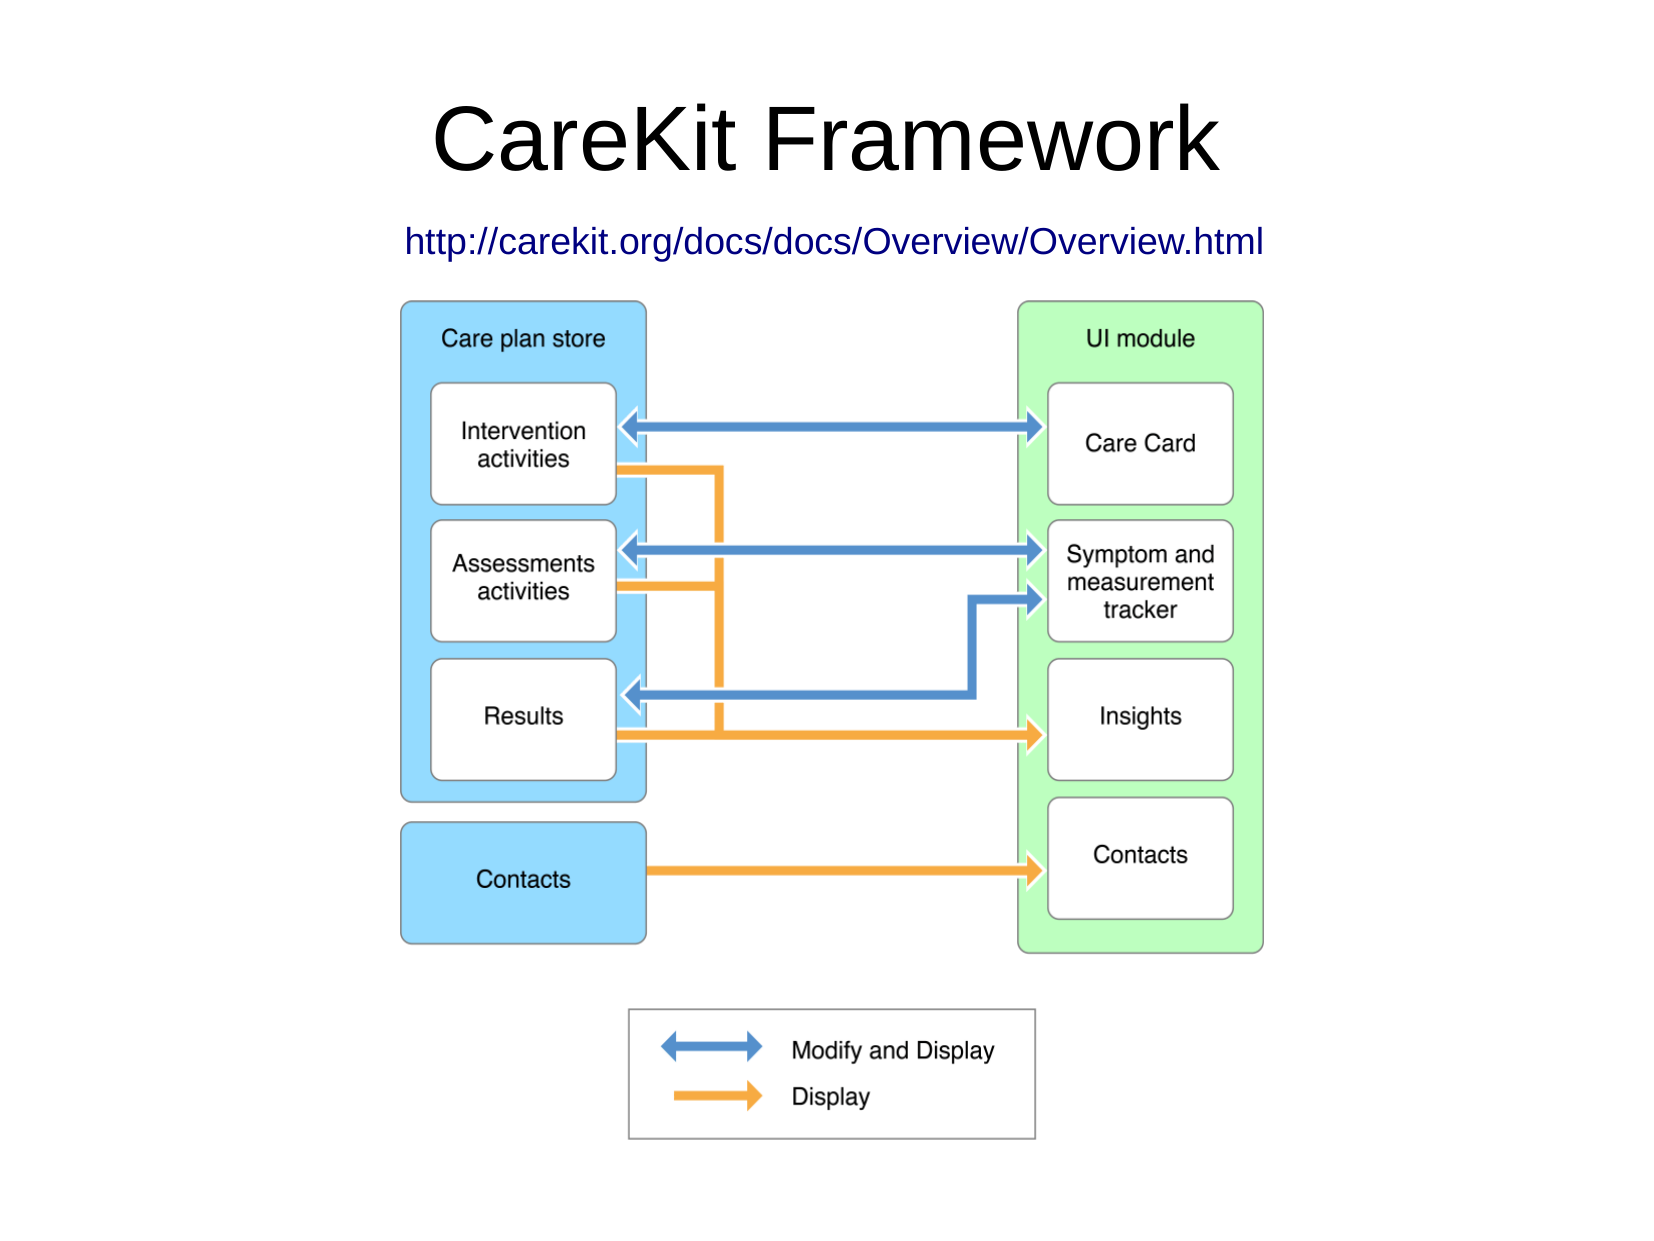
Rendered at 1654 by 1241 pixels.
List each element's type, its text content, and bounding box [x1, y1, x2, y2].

picture [388, 288, 1276, 1152]
text_box http://carekit.org/docs/docs/Overview/Overview.html [389, 213, 1283, 284]
title CareKit Framework [82, 35, 1571, 243]
